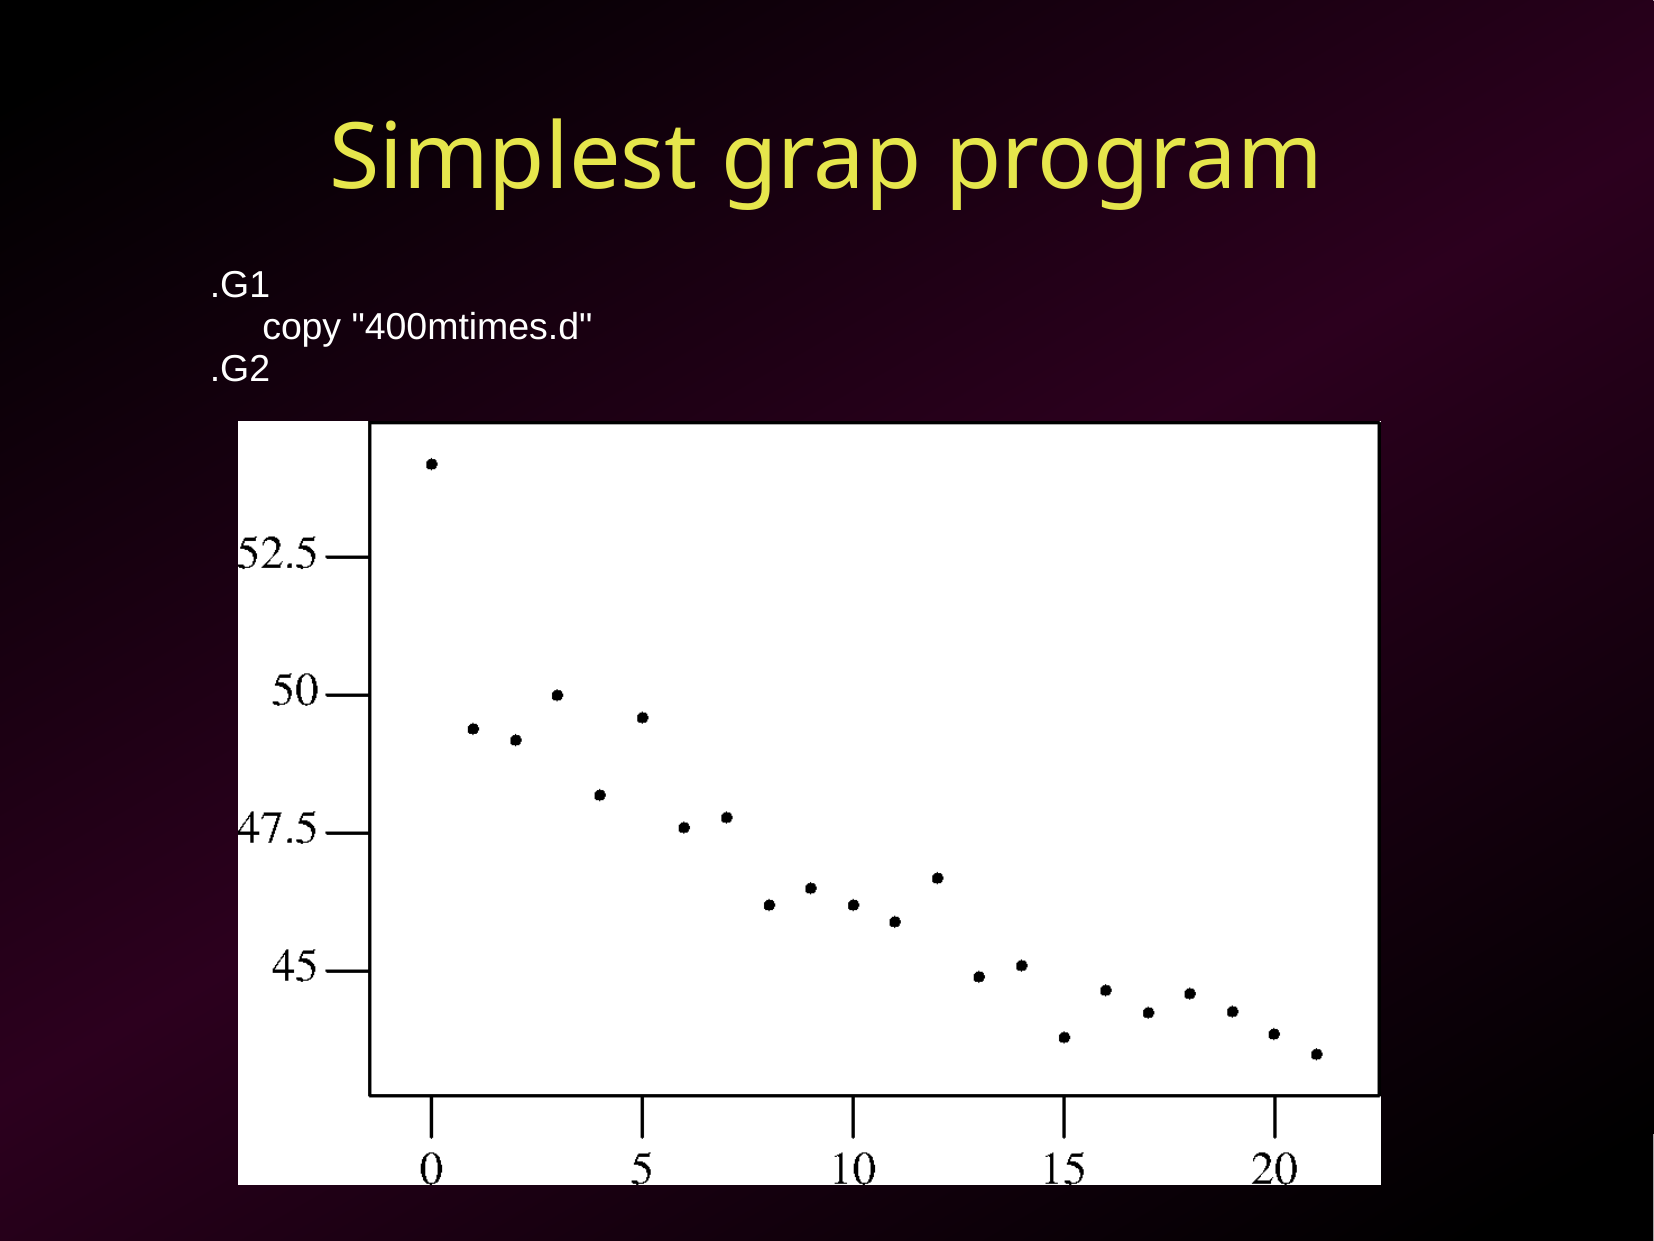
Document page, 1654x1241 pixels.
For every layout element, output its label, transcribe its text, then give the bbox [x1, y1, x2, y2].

picture [238, 421, 1381, 1186]
title Simplest grap program [82, 49, 1571, 257]
text_box .G1 copy "400mtimes.d" .G2 [195, 256, 1516, 398]
